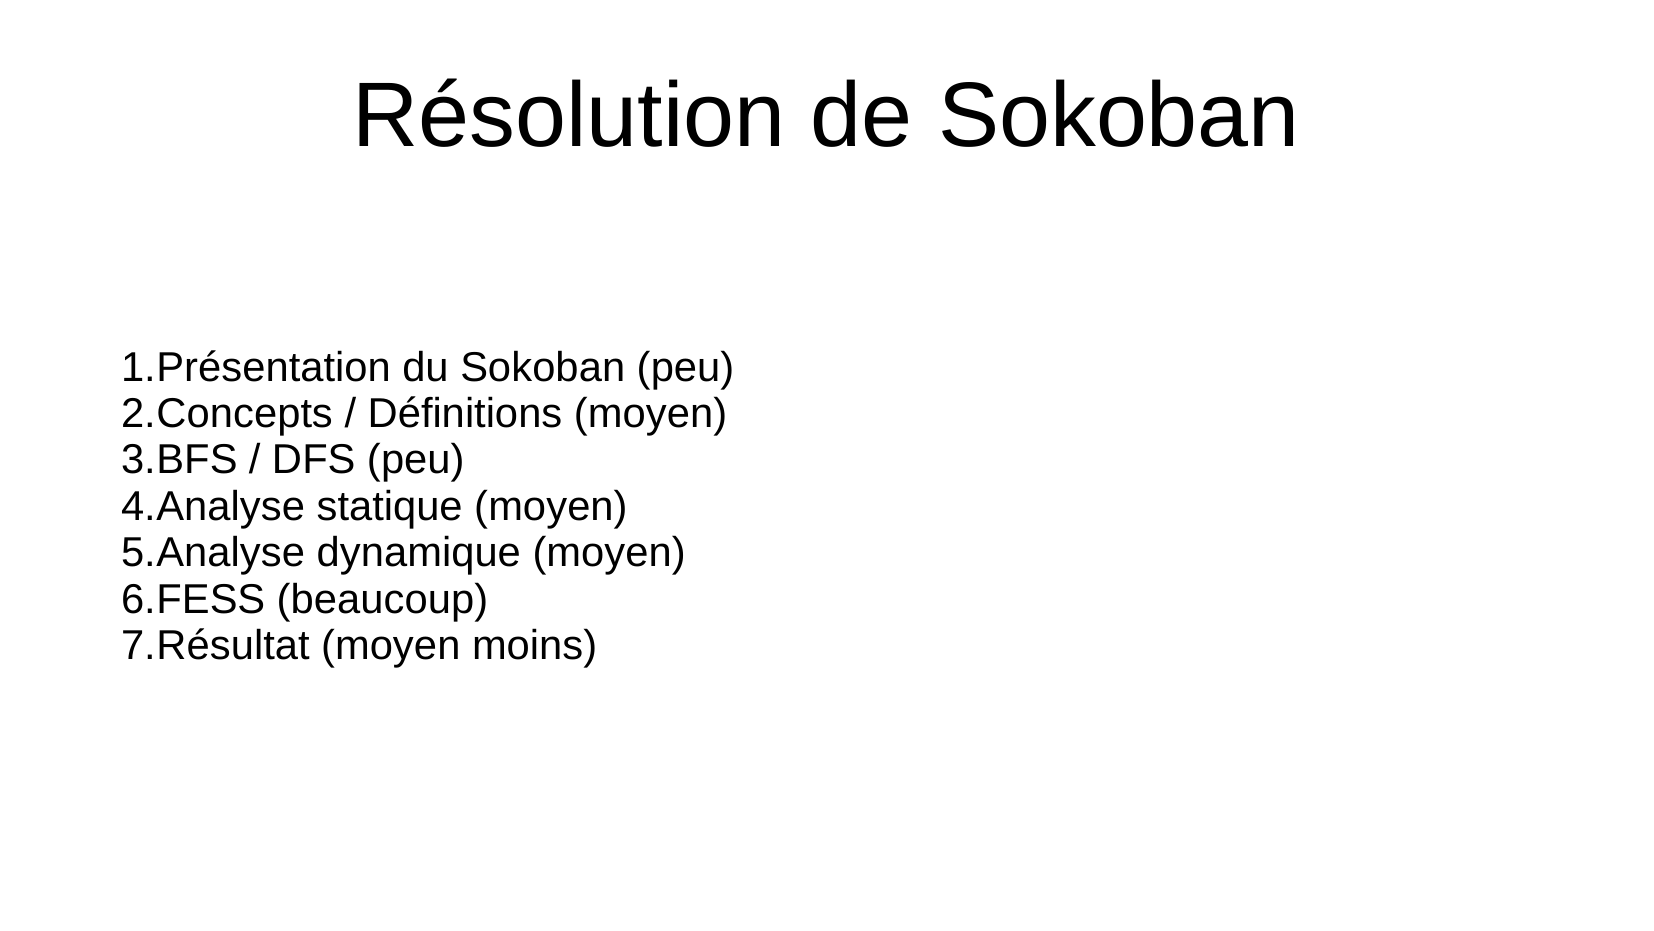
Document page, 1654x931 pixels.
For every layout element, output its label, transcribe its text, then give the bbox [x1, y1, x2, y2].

title Résolution de Sokoban [82, 37, 1571, 193]
text_box Présentation du Sokoban (peu) Concepts / Définitions (moyen) BFS / DFS (peu) Analyse statique (moyen) Analyse dynamique (moyen) FESS (beaucoup) Résultat (moyen moins) [106, 236, 1548, 776]
